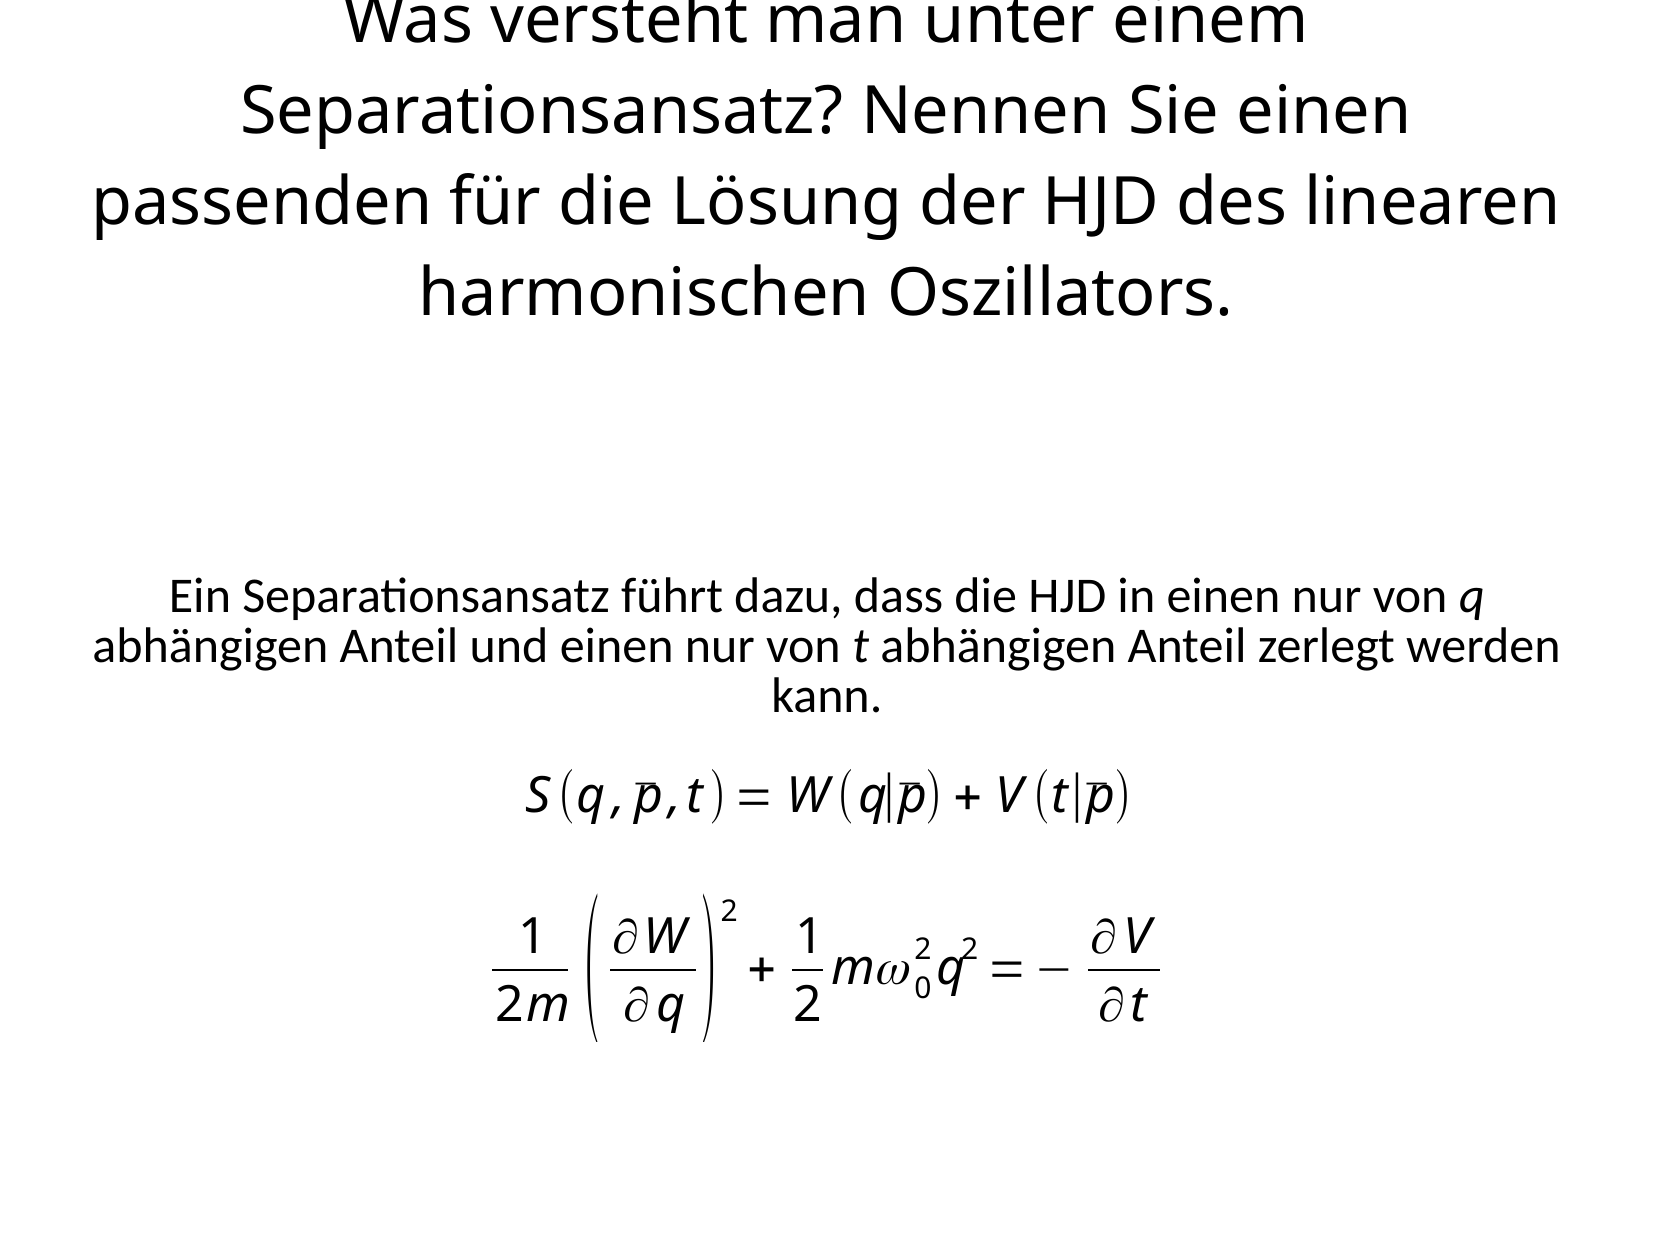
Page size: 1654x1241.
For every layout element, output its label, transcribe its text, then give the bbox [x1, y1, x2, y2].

subtitle Ein Separationsansatz führt dazu, dass die HJD in einen nur von q abhängigen Anteil und einen nur von t abhängigen Anteil zerlegt werden kann. [82, 290, 1571, 1010]
title Was versteht man unter einem Separationsansatz? Nennen Sie einen passenden für die Lösung der HJD des linearen harmonischen Oszillators. [82, 19, 1571, 287]
chart [484, 765, 1169, 1042]
